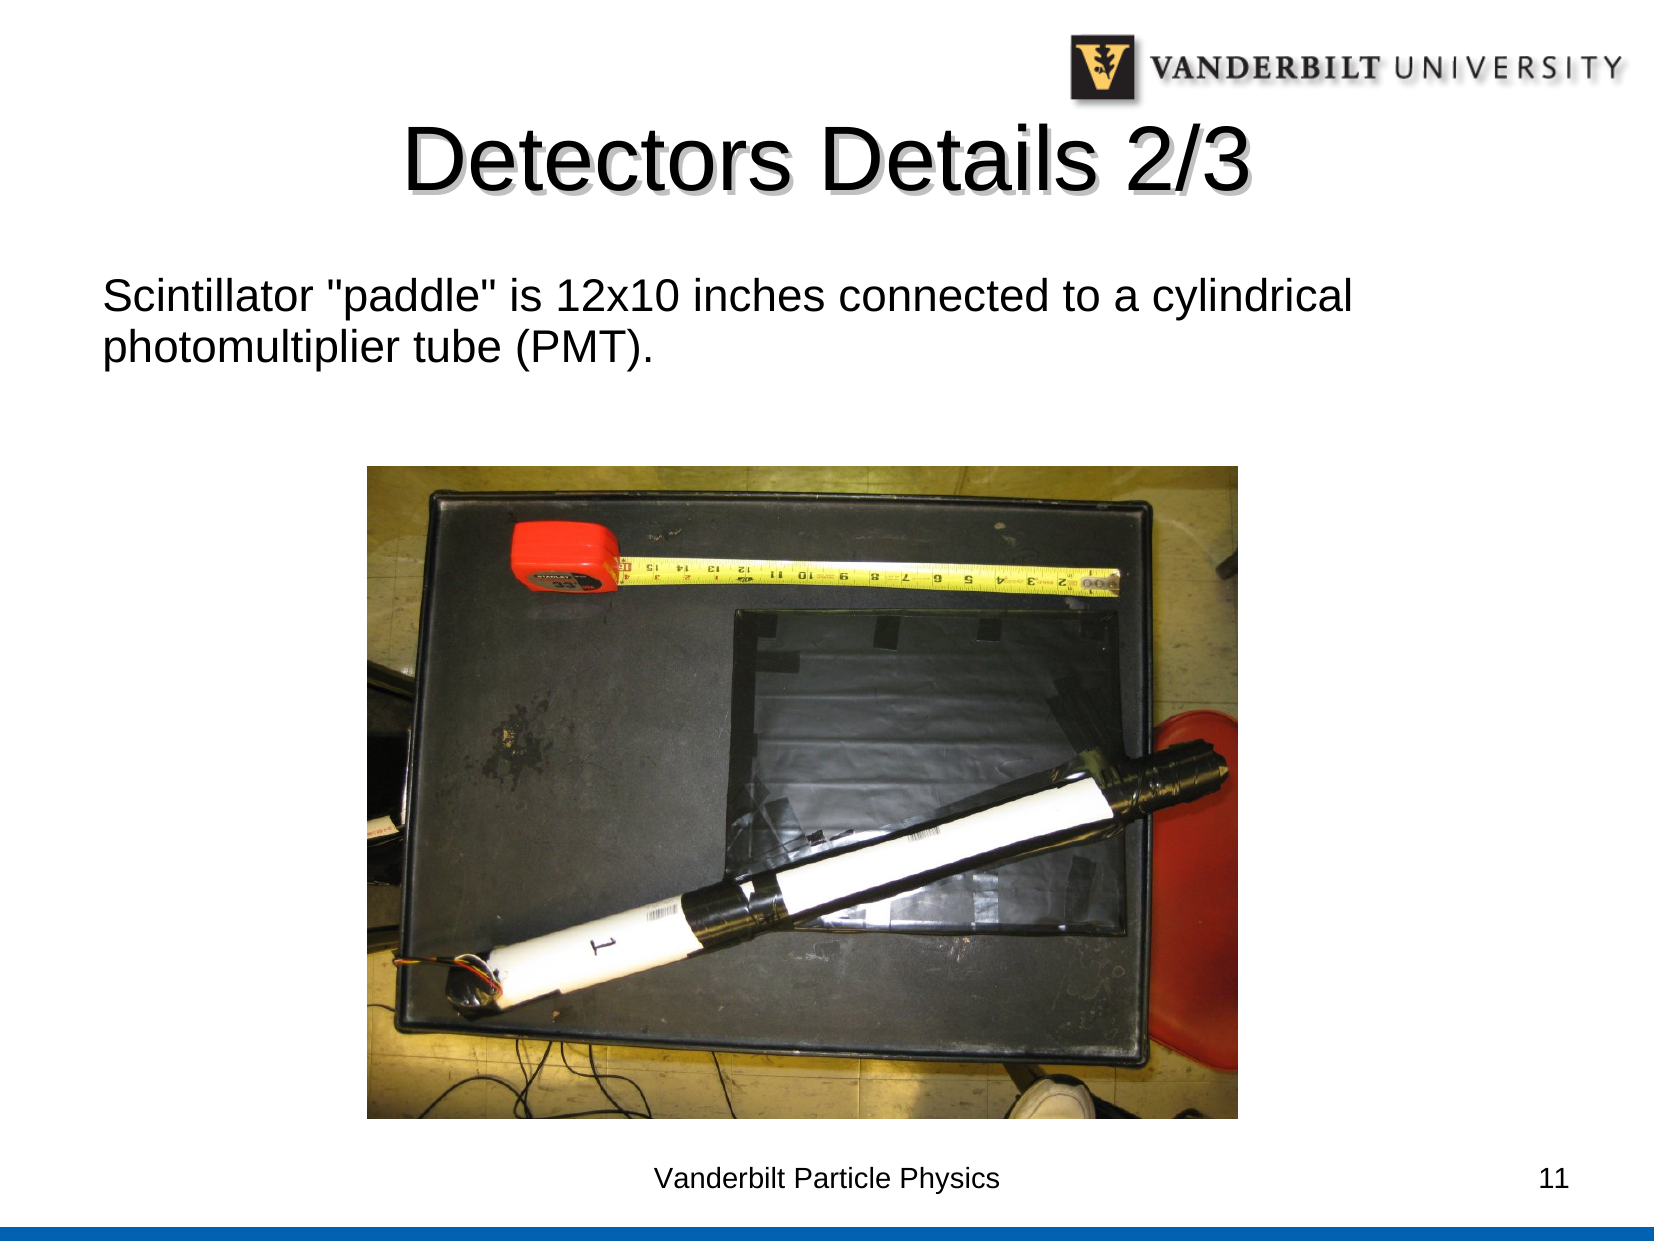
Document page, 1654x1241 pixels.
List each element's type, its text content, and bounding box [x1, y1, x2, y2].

picture [1067, 31, 1637, 115]
title Detectors Details 2/3 [121, 55, 1534, 262]
text_box Scintillator "paddle" is 12x10 inches connected to a cylindrical photomultiplier tube (PMT). [87, 262, 1587, 380]
picture [367, 466, 1238, 1119]
